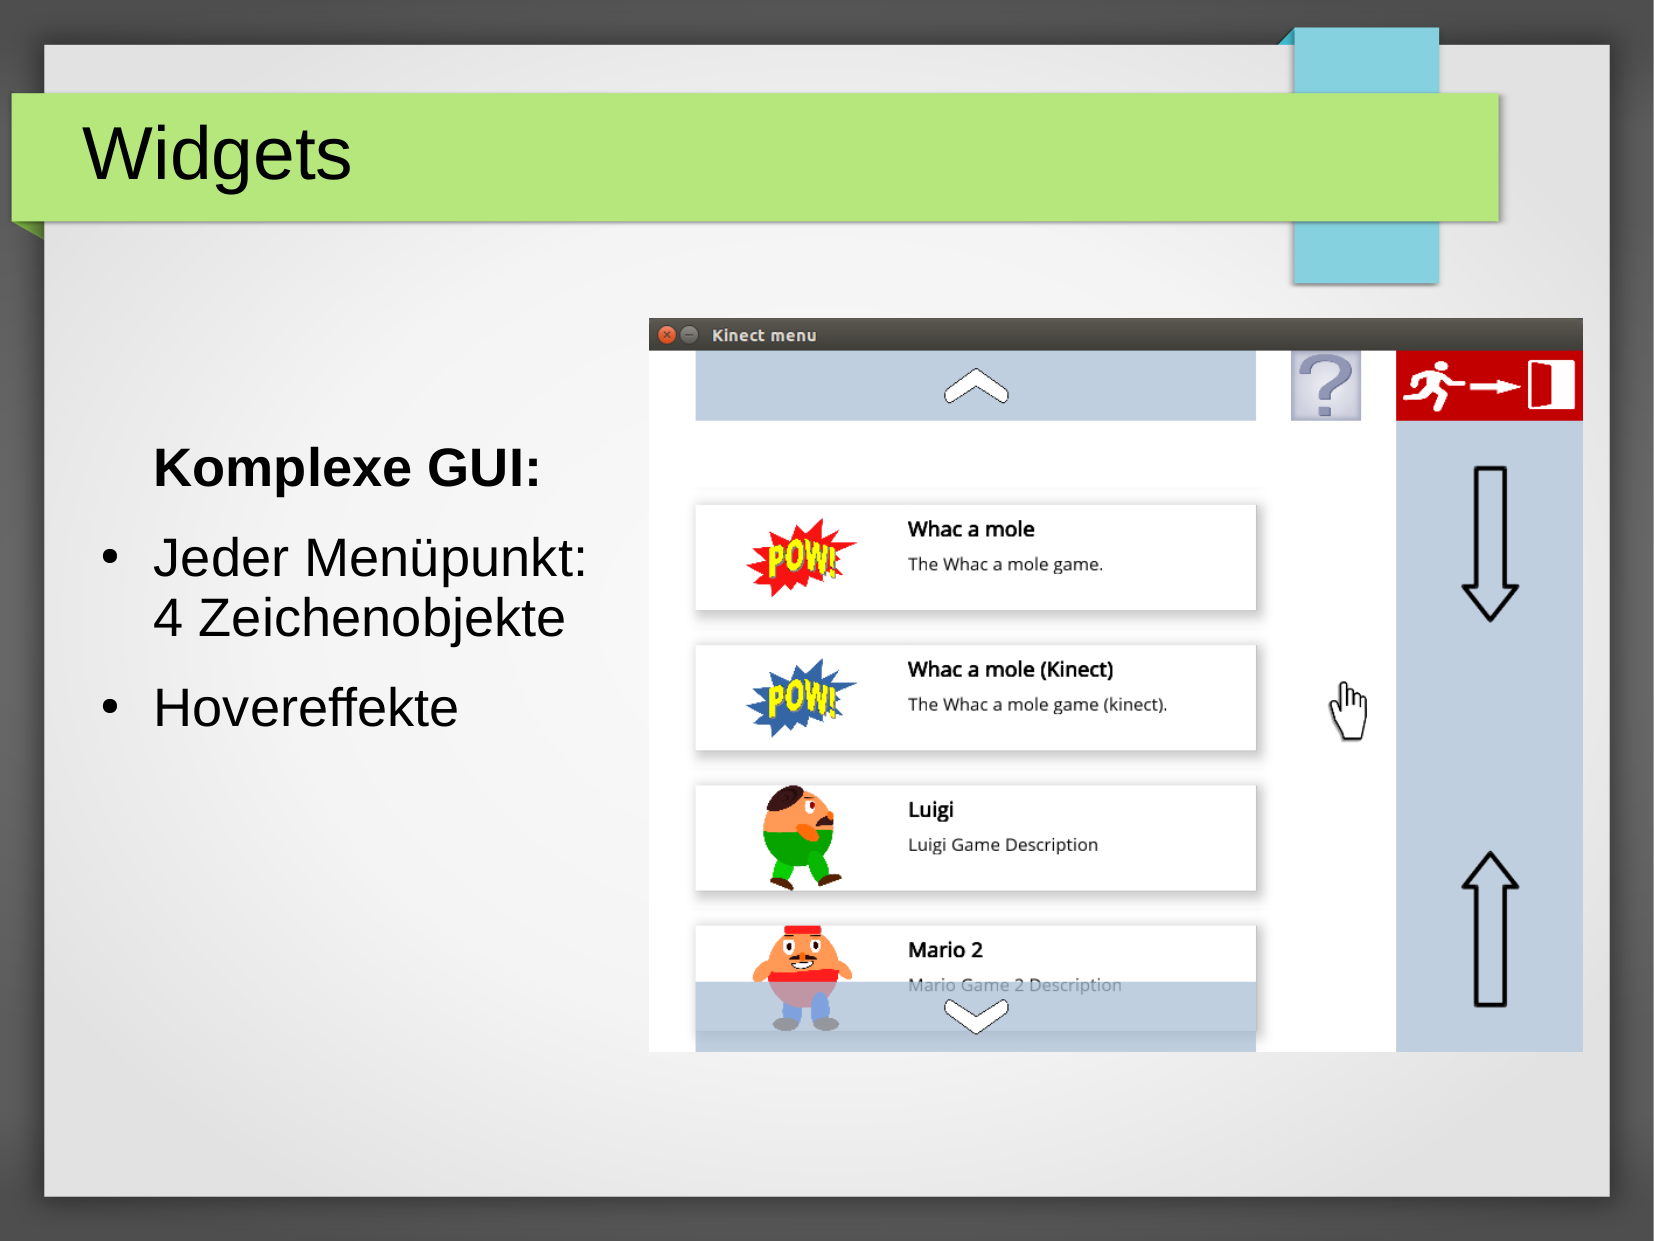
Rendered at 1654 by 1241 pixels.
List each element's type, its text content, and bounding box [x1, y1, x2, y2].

list Komplexe GUI: Jeder Menüpunkt: 4 Zeichenobjekte Hovereffekte [82, 437, 649, 909]
title Widgets [82, 94, 1264, 213]
picture [0, 0, 1654, 1241]
